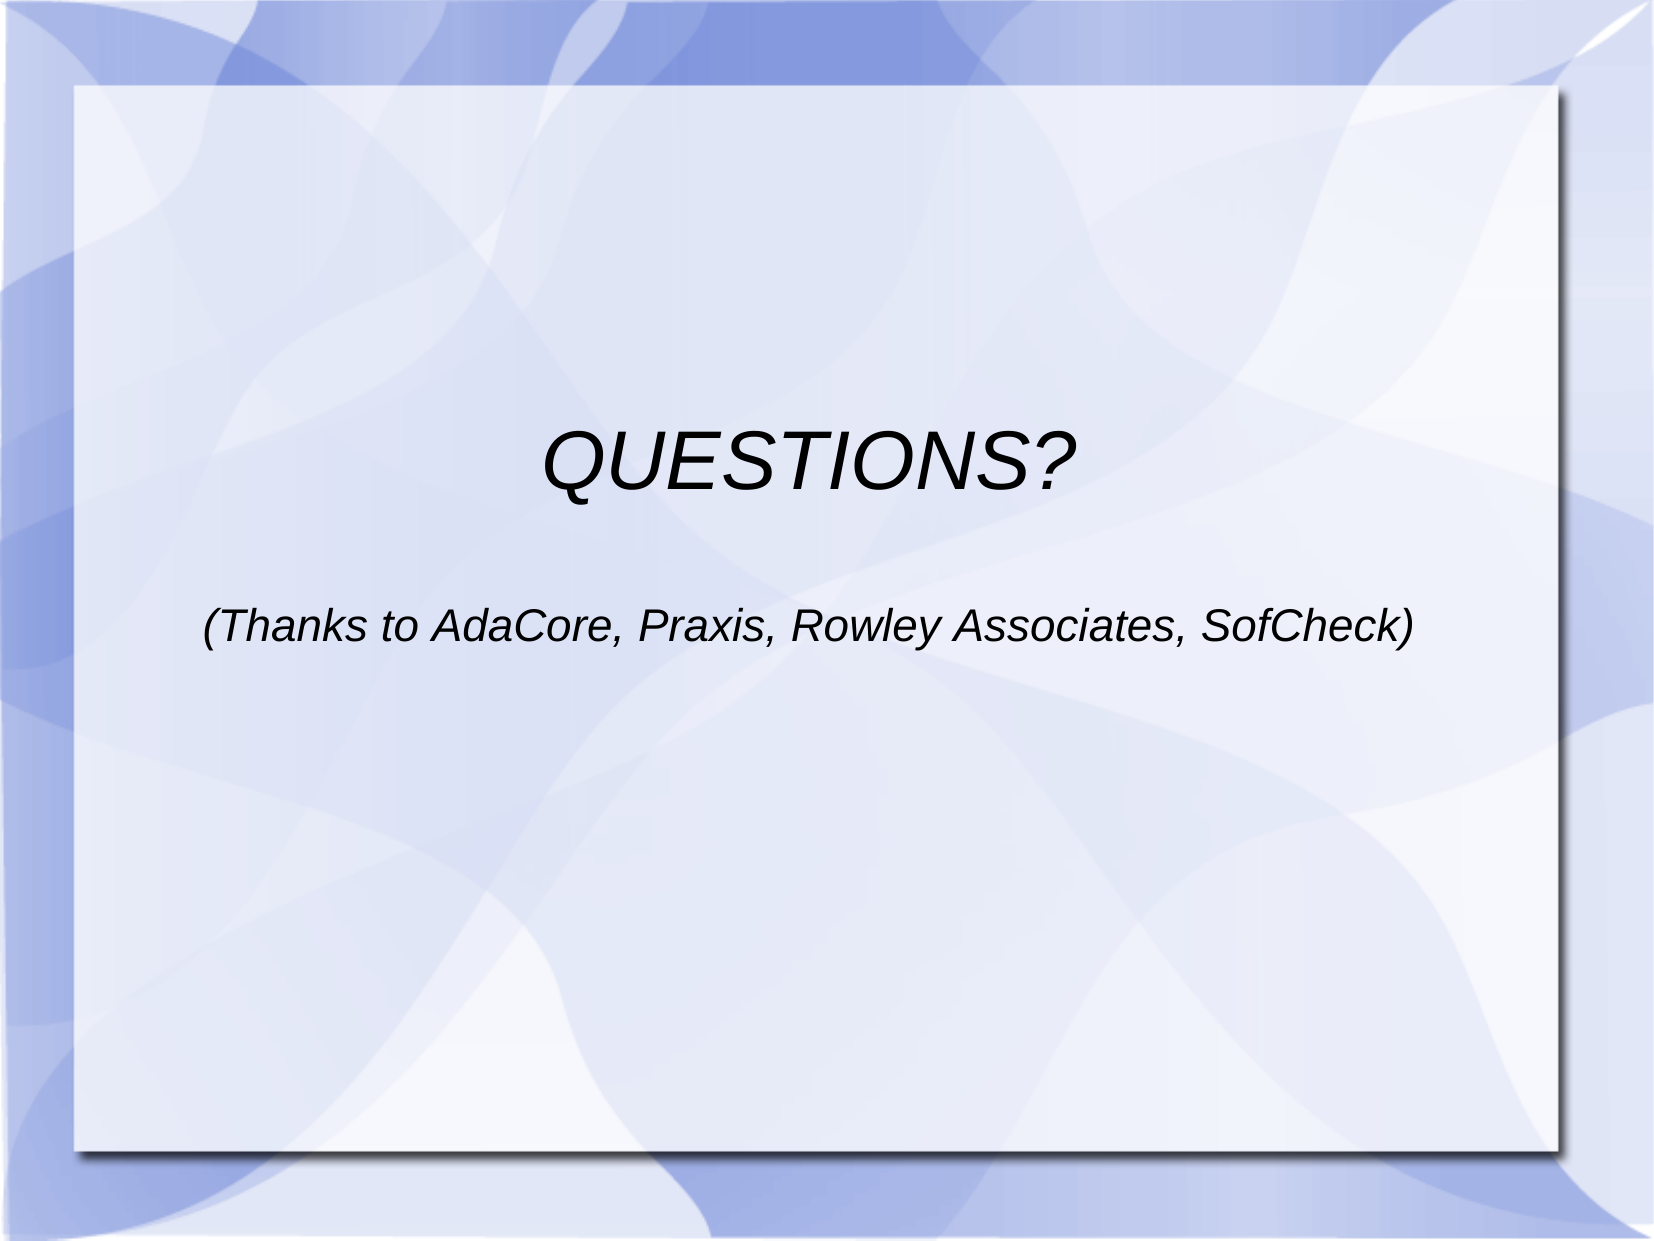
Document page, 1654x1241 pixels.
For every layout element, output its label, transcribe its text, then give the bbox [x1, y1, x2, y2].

picture [0, 0, 1654, 1241]
subtitle QUESTIONS? (Thanks to AdaCore, Praxis, Rowley Associates, SofCheck) [82, 98, 1536, 967]
